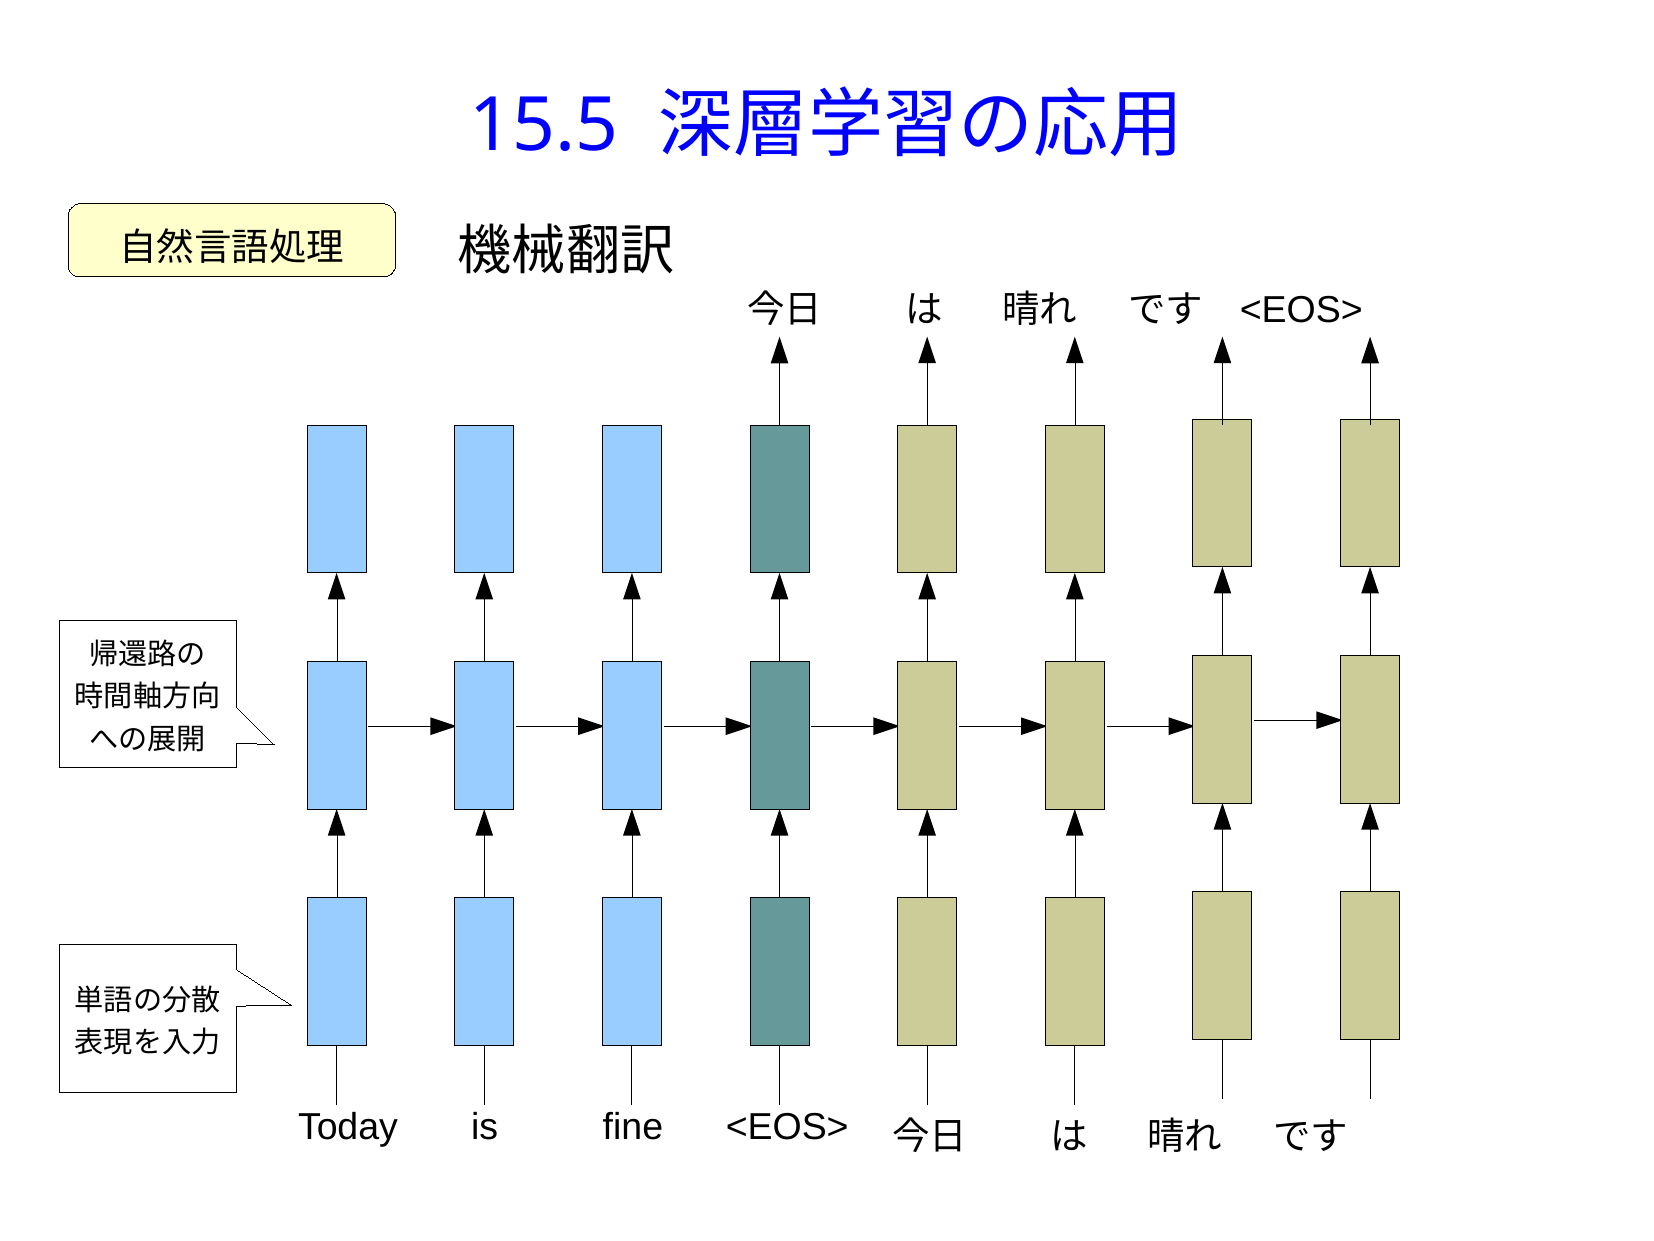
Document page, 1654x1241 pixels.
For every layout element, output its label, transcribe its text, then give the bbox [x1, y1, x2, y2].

text_box [1045, 661, 1105, 810]
text_box [307, 661, 367, 810]
text_box [750, 897, 810, 1046]
text_box [602, 897, 662, 1046]
text_box [750, 425, 810, 573]
text_box 機械翻訳 [442, 199, 961, 296]
text_box [1045, 897, 1105, 1046]
text_box [897, 661, 957, 810]
text_box 今日 は 晴れ です <EOS> [732, 271, 1451, 343]
text_box [602, 425, 662, 573]
text_box 帰還路の 時間軸方向 への展開 [59, 620, 275, 768]
text_box [1340, 655, 1400, 804]
text_box 単語の分散 表現を入力 [59, 944, 292, 1093]
text_box 今日 は 晴れ です [877, 1098, 1424, 1170]
text_box 自然言語処理 [68, 203, 396, 277]
text_box [1192, 891, 1252, 1040]
text_box [454, 425, 514, 573]
title 15.5 深層学習の応用 [82, 49, 1571, 194]
text_box [1340, 419, 1400, 567]
text_box [750, 661, 810, 810]
text_box [454, 661, 514, 810]
text_box [1340, 891, 1400, 1040]
text_box [1192, 419, 1252, 567]
text_box [307, 425, 367, 573]
text_box [897, 425, 957, 573]
text_box [1192, 655, 1252, 804]
text_box [897, 897, 957, 1046]
text_box [454, 897, 514, 1046]
text_box Today is fine <EOS> [283, 1098, 865, 1156]
text_box [602, 661, 662, 810]
text_box [307, 897, 367, 1046]
text_box [1045, 425, 1105, 573]
